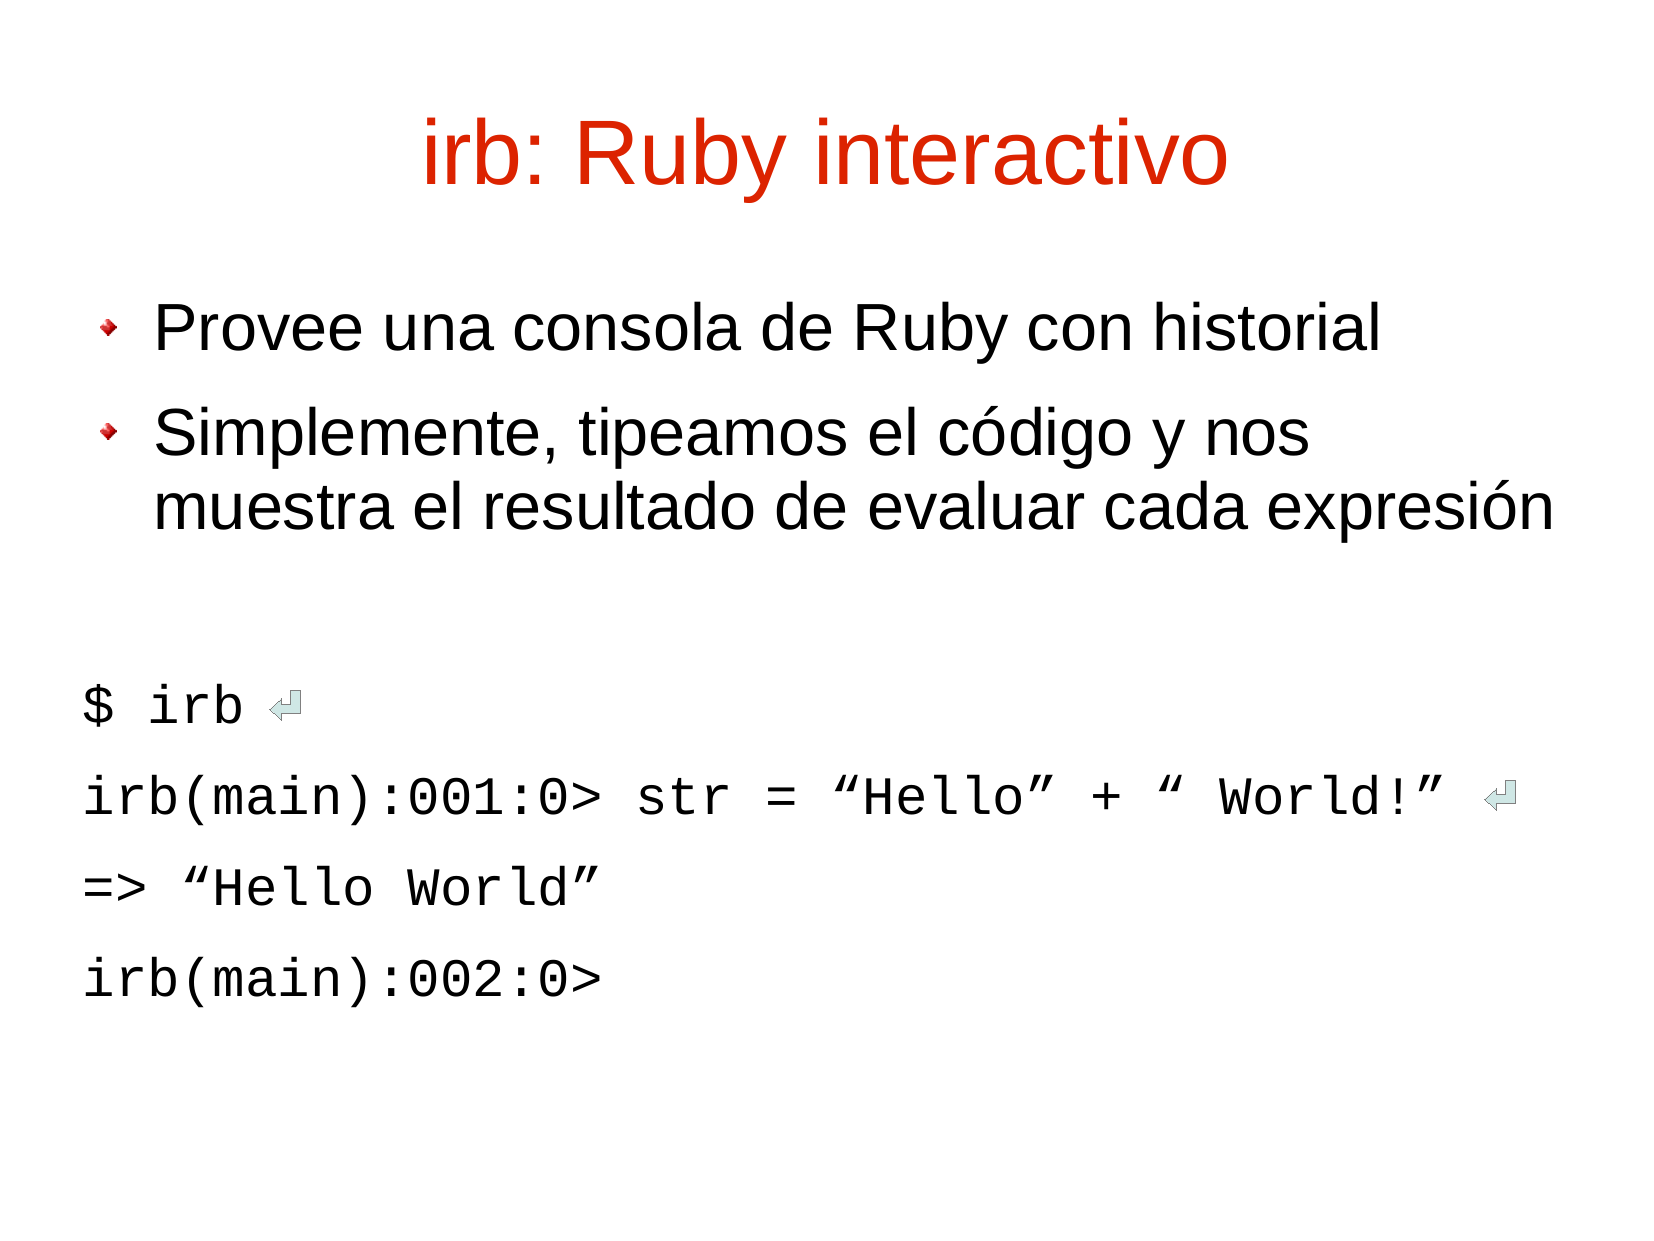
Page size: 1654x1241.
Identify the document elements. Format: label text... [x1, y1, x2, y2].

text_box [269, 690, 301, 721]
title irb: Ruby interactivo [82, 49, 1571, 257]
text_box [1484, 780, 1516, 811]
list Provee una consola de Ruby con historial Simplemente, tipeamos el código y nos muestra el resultado de evaluar cada expresión $ irb irb(main):001:0> str = “Hello” + “ World!” => “Hello World” irb(main):002:0> [82, 290, 1571, 1109]
